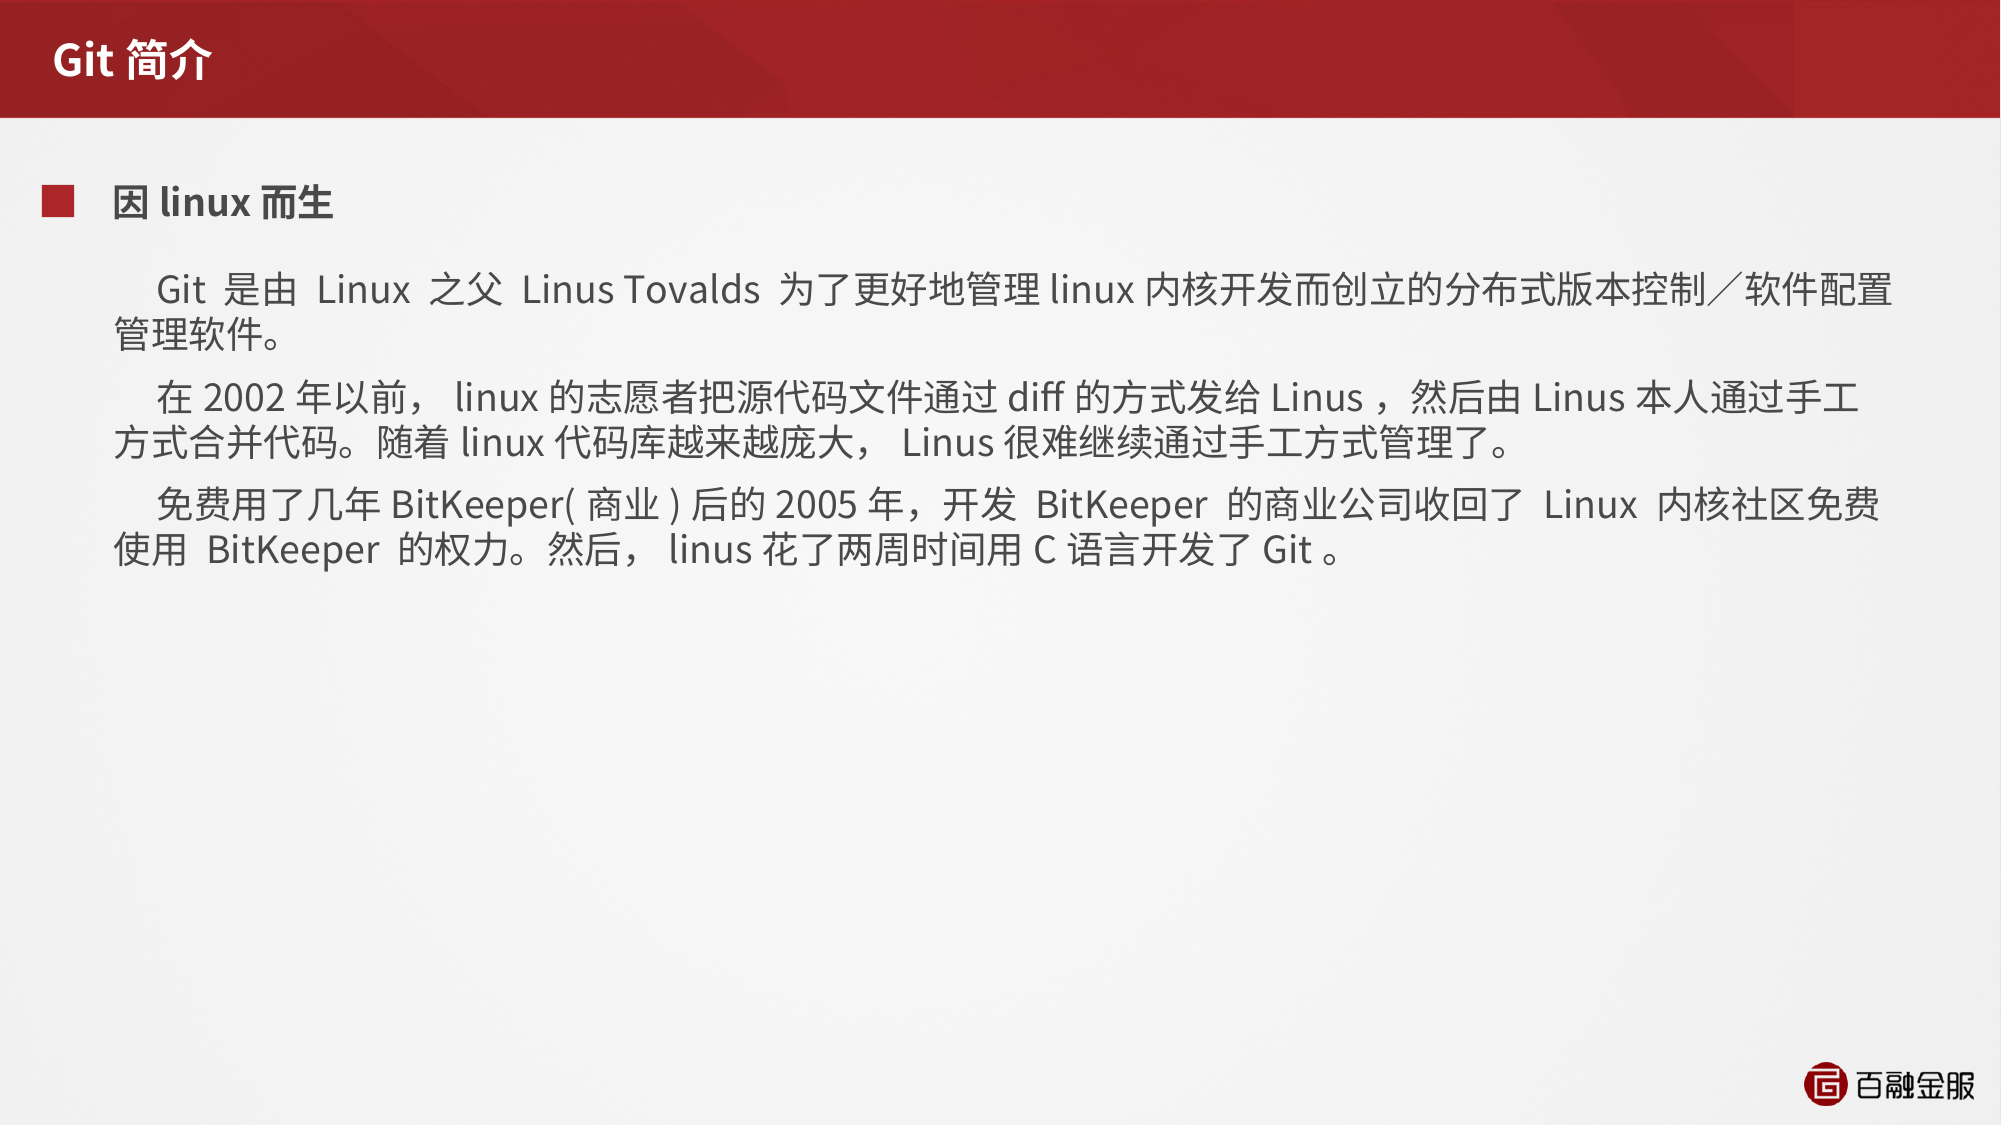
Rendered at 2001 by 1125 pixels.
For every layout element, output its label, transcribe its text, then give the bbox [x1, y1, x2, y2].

text_box 因linux而生 [97, 171, 1911, 240]
text_box Git 是由 Linux 之父 Linus Tovalds 为了更好地管理linux内核开发而创立的分布式版本控制／软件配置管理软件。 在2002年以前，linux的志愿者把源代码文件通过diff的方式发给Linus，然后由Linus本人通过手工方式合并代码。随着linux代码库越来越庞大，Linus很难继续通过手工方式管理了。 免费用了几年BitKeeper(商业)后的2005年，开发 BitKeeper 的商业公司收回了 Linux 内核社区免费使用 BitKeeper 的权力。然后，linus花了两周时间用C语言开发了Git。 [98, 258, 1911, 473]
text_box [41, 184, 75, 218]
picture [0, 0, 2001, 1125]
text_box Git简介 [37, 24, 1944, 94]
